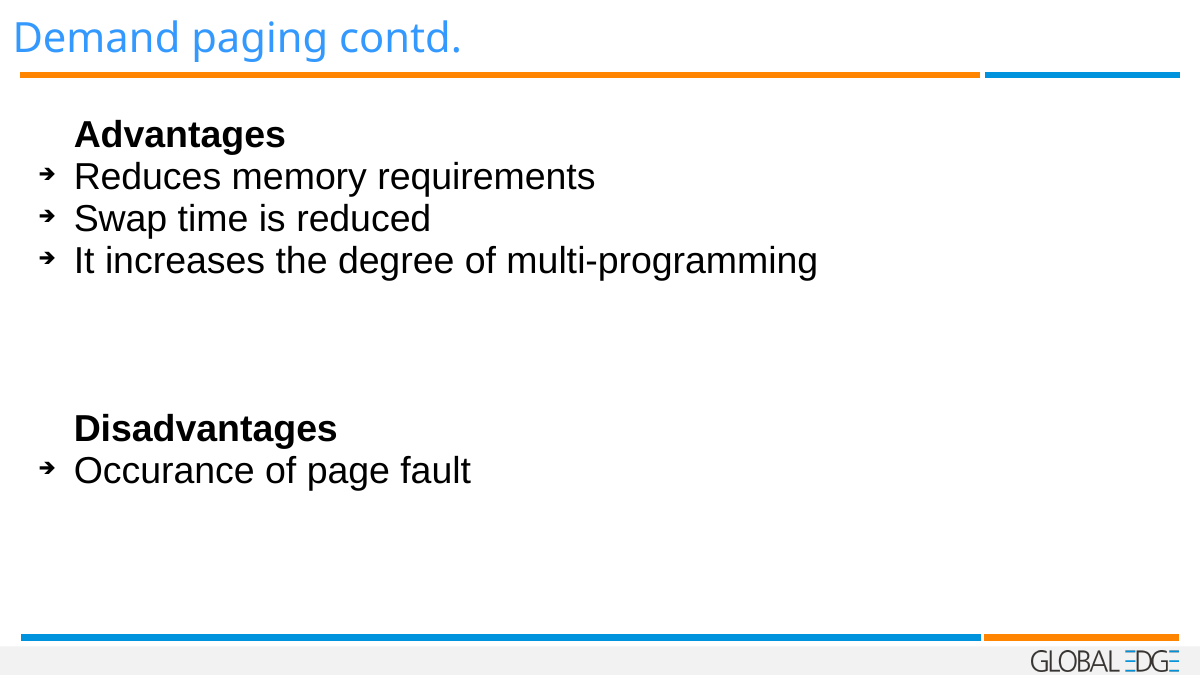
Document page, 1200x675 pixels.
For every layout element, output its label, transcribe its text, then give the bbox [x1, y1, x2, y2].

title Demand paging contd. [12, 9, 1088, 63]
picture [1031, 650, 1179, 672]
text_box Advantages Reduces memory requirements Swap time is reduced It increases the degree of multi-programming Disadvantages Occurance of page fault [23, 106, 834, 500]
